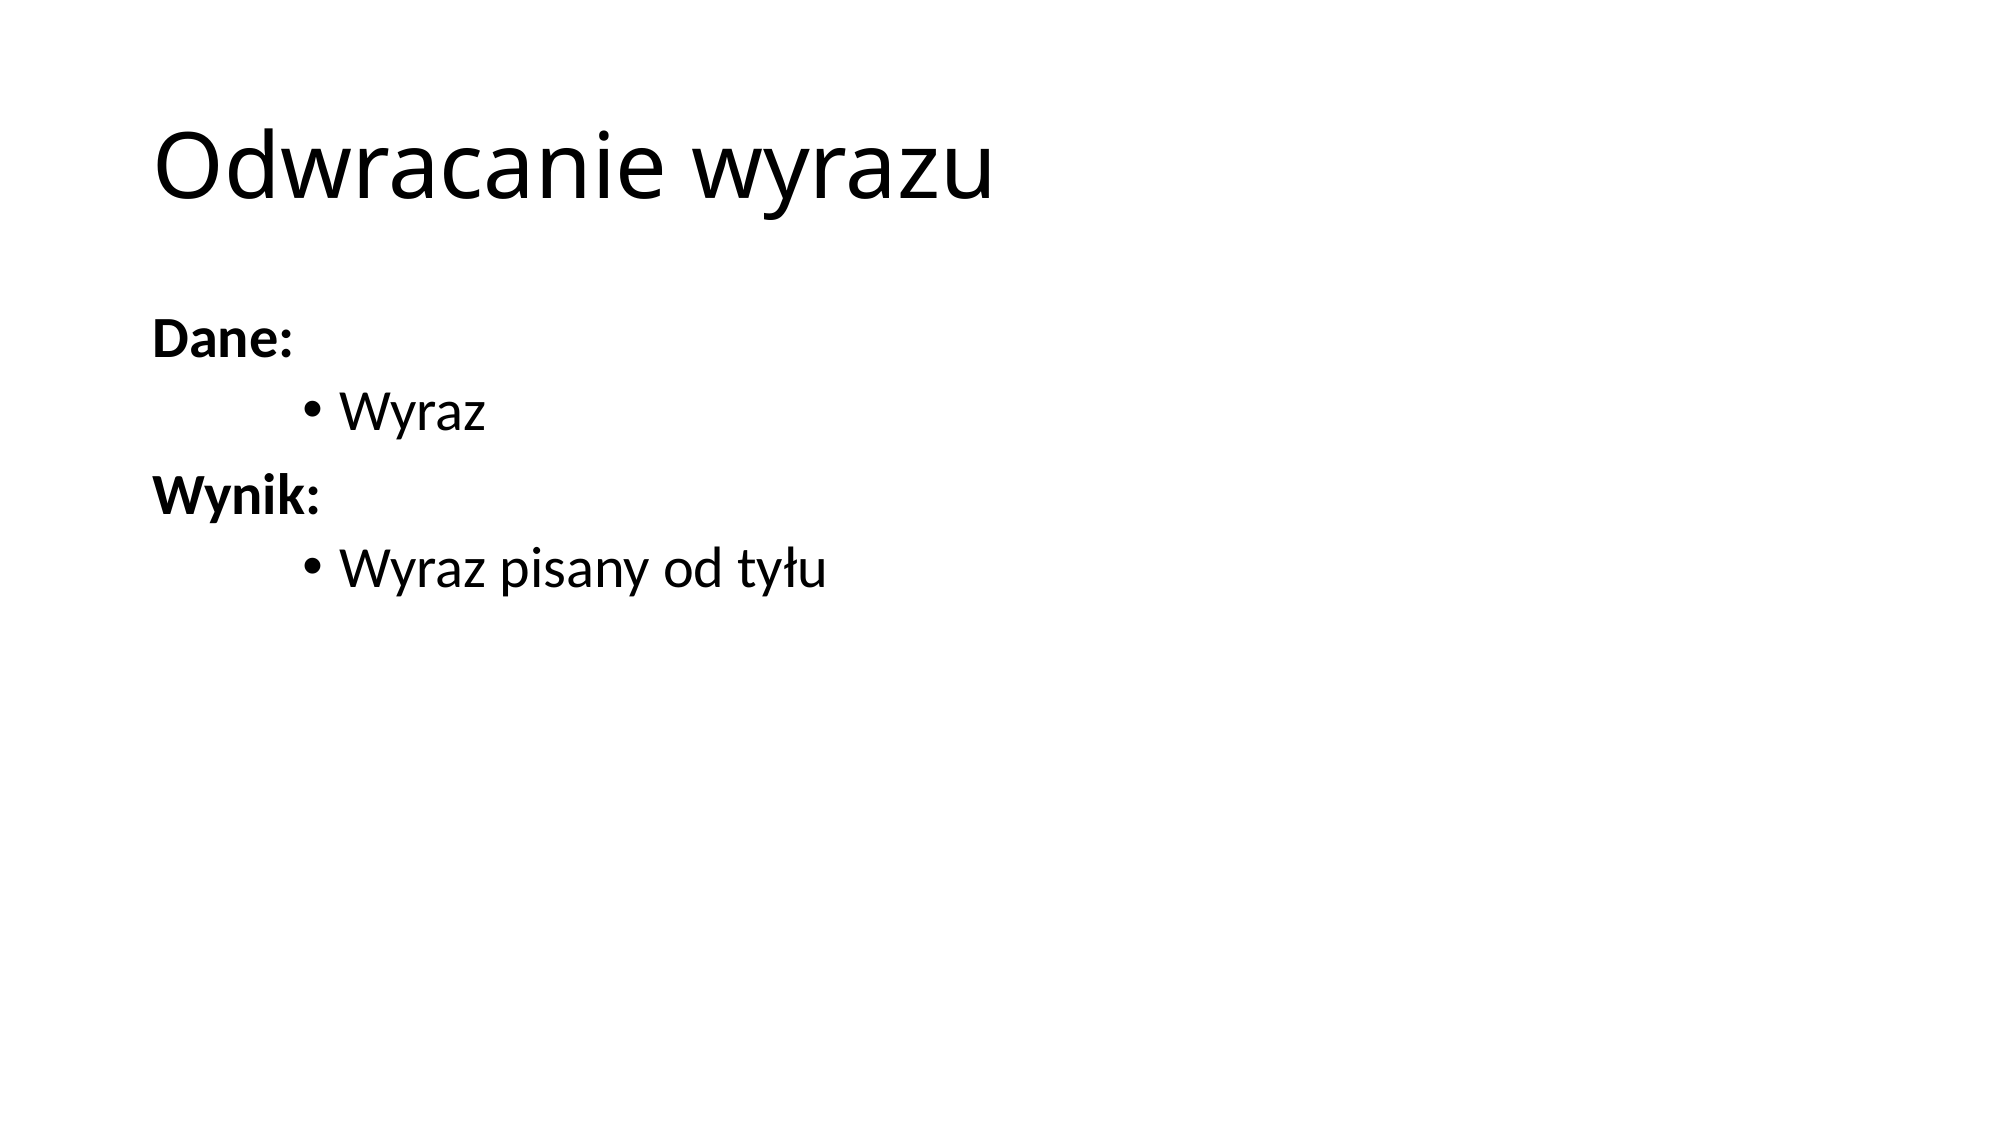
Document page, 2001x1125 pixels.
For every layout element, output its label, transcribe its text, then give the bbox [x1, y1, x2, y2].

list Dane: Wyraz Wynik: Wyraz pisany od tyłu [137, 299, 1863, 1014]
title Odwracanie wyrazu [137, 59, 1863, 278]
